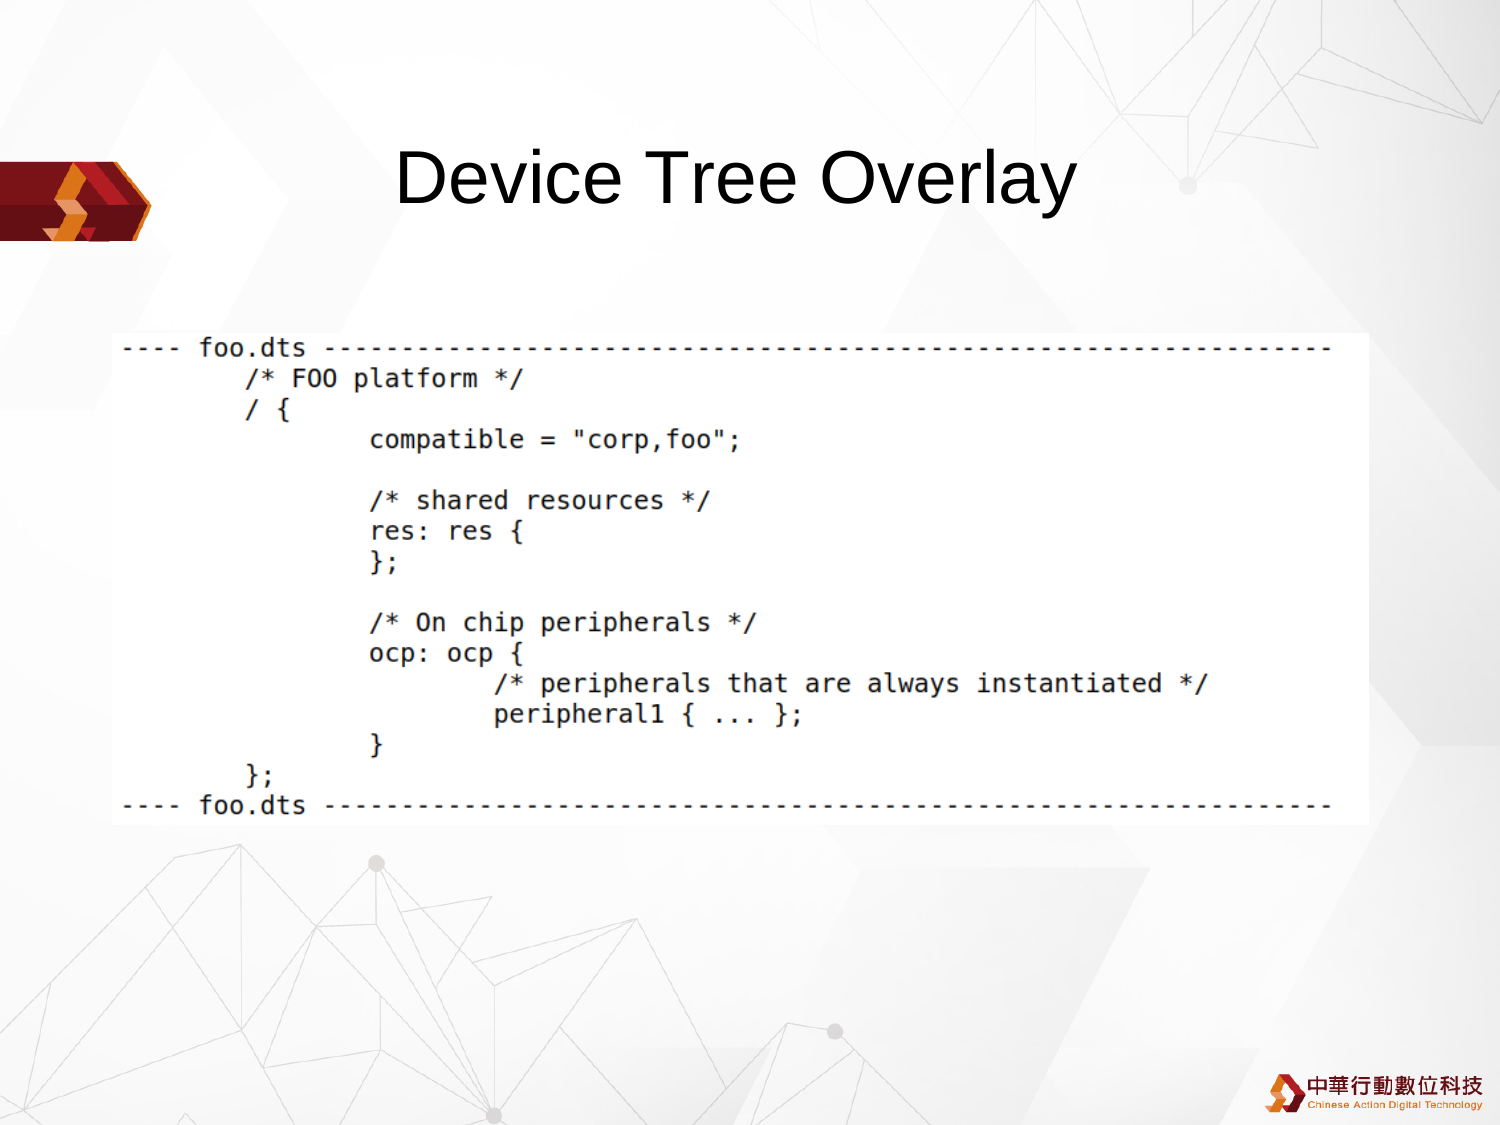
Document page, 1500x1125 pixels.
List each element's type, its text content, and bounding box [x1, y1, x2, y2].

title Device Tree Overlay [107, 101, 1367, 255]
picture [0, 0, 1500, 1125]
